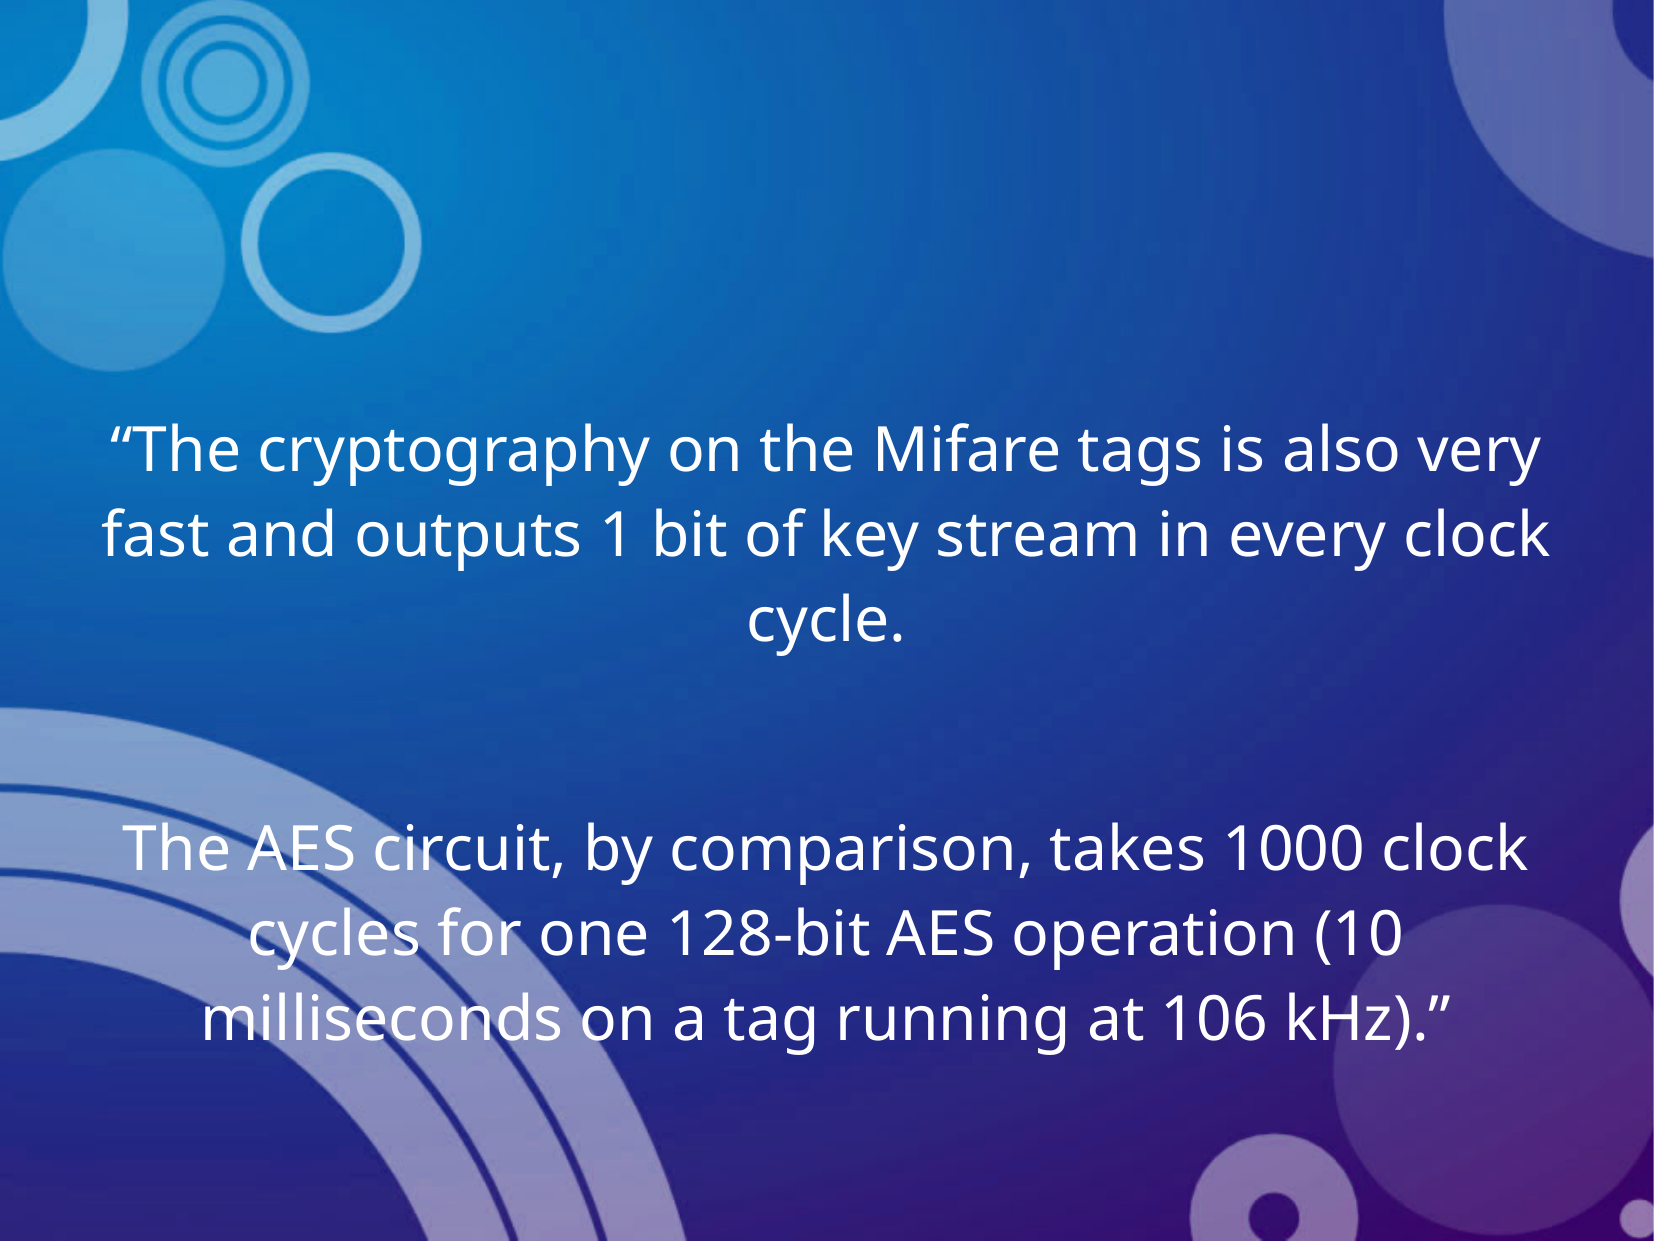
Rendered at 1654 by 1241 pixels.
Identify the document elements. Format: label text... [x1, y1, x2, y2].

picture [0, 0, 1654, 1241]
list “The cryptography on the Mifare tags is also very fast and outputs 1 bit of key stream in every clock cycle. The AES circuit, by comparison, takes 1000 clock cycles for one 128-bit AES operation (10 milliseconds on a tag running at 106 kHz).” [82, 290, 1571, 1094]
